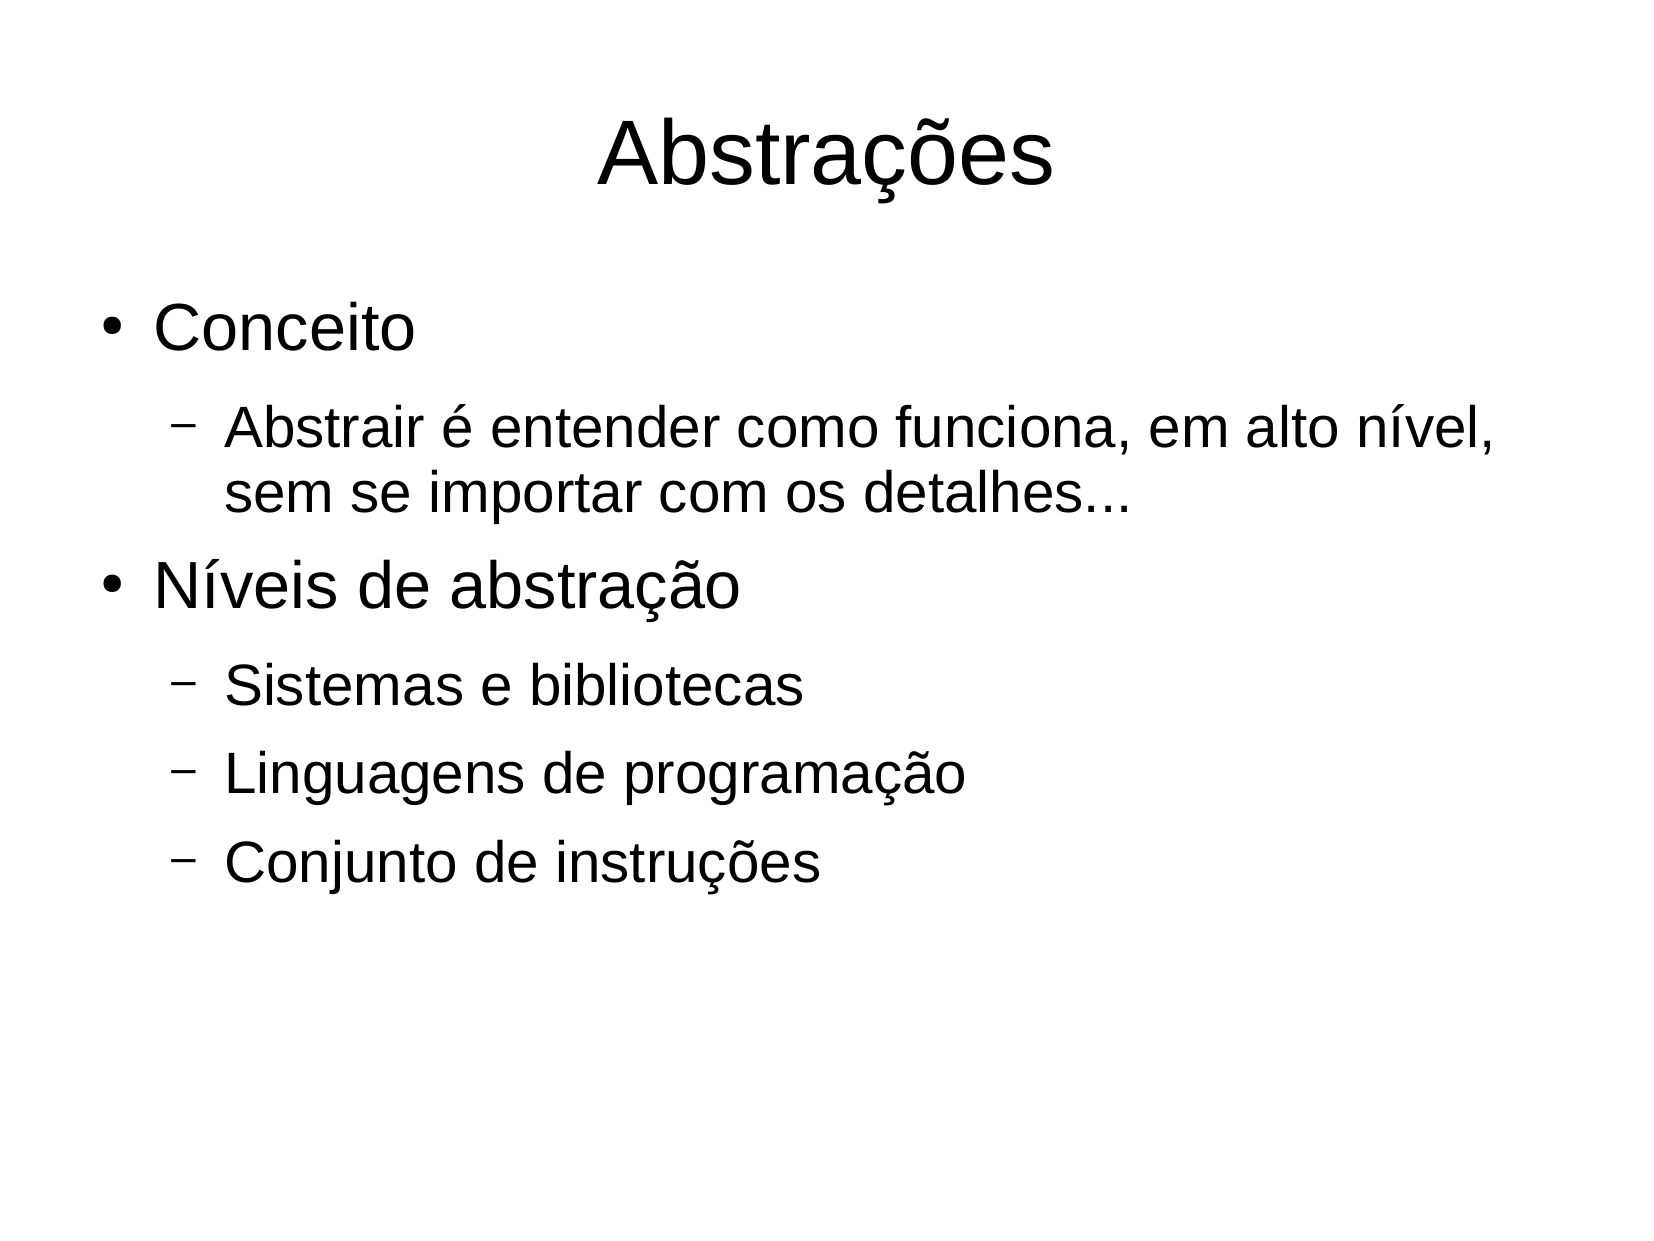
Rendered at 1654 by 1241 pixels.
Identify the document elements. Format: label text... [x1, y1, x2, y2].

title Abstrações [82, 49, 1571, 257]
list Conceito Abstrair é entender como funciona, em alto nível, sem se importar com os detalhes... Níveis de abstração Sistemas e bibliotecas Linguagens de programação Conjunto de instruções [82, 290, 1538, 1010]
